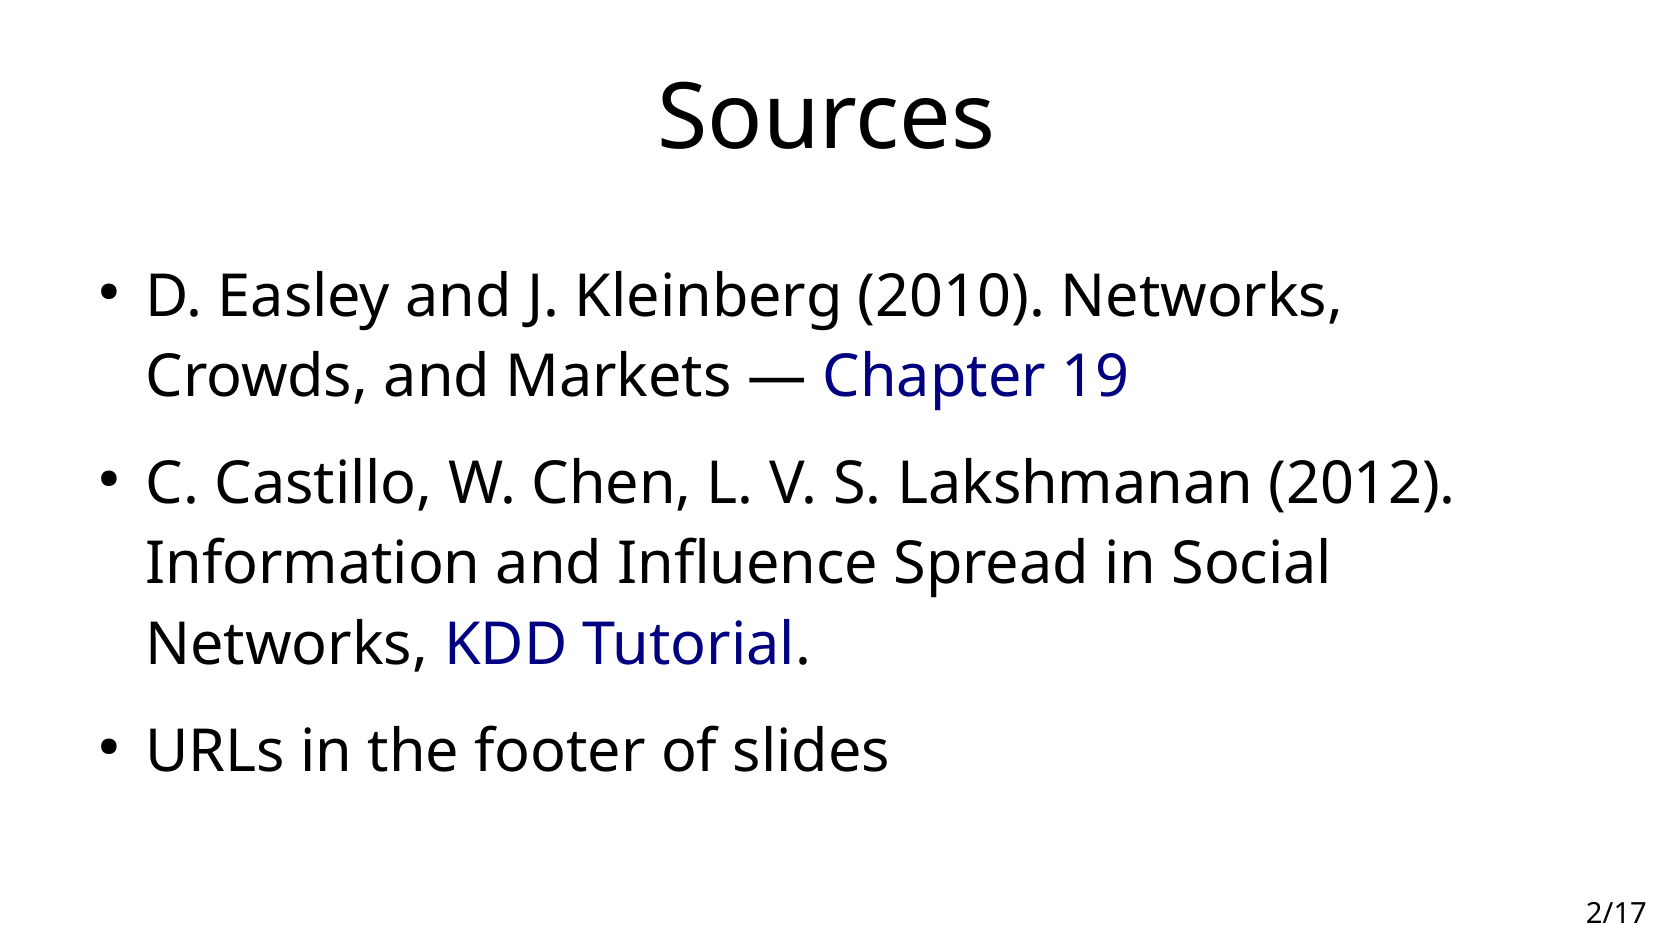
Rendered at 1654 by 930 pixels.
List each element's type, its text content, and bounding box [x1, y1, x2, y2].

title Sources [82, 1, 1571, 225]
list D. Easley and J. Kleinberg (2010). Networks, Crowds, and Markets — Chapter 19 C. Castillo, W. Chen, L. V. S. Lakshmanan (2012). Information and Influence Spread in Social Networks, KDD Tutorial. URLs in the footer of slides [82, 252, 1571, 793]
